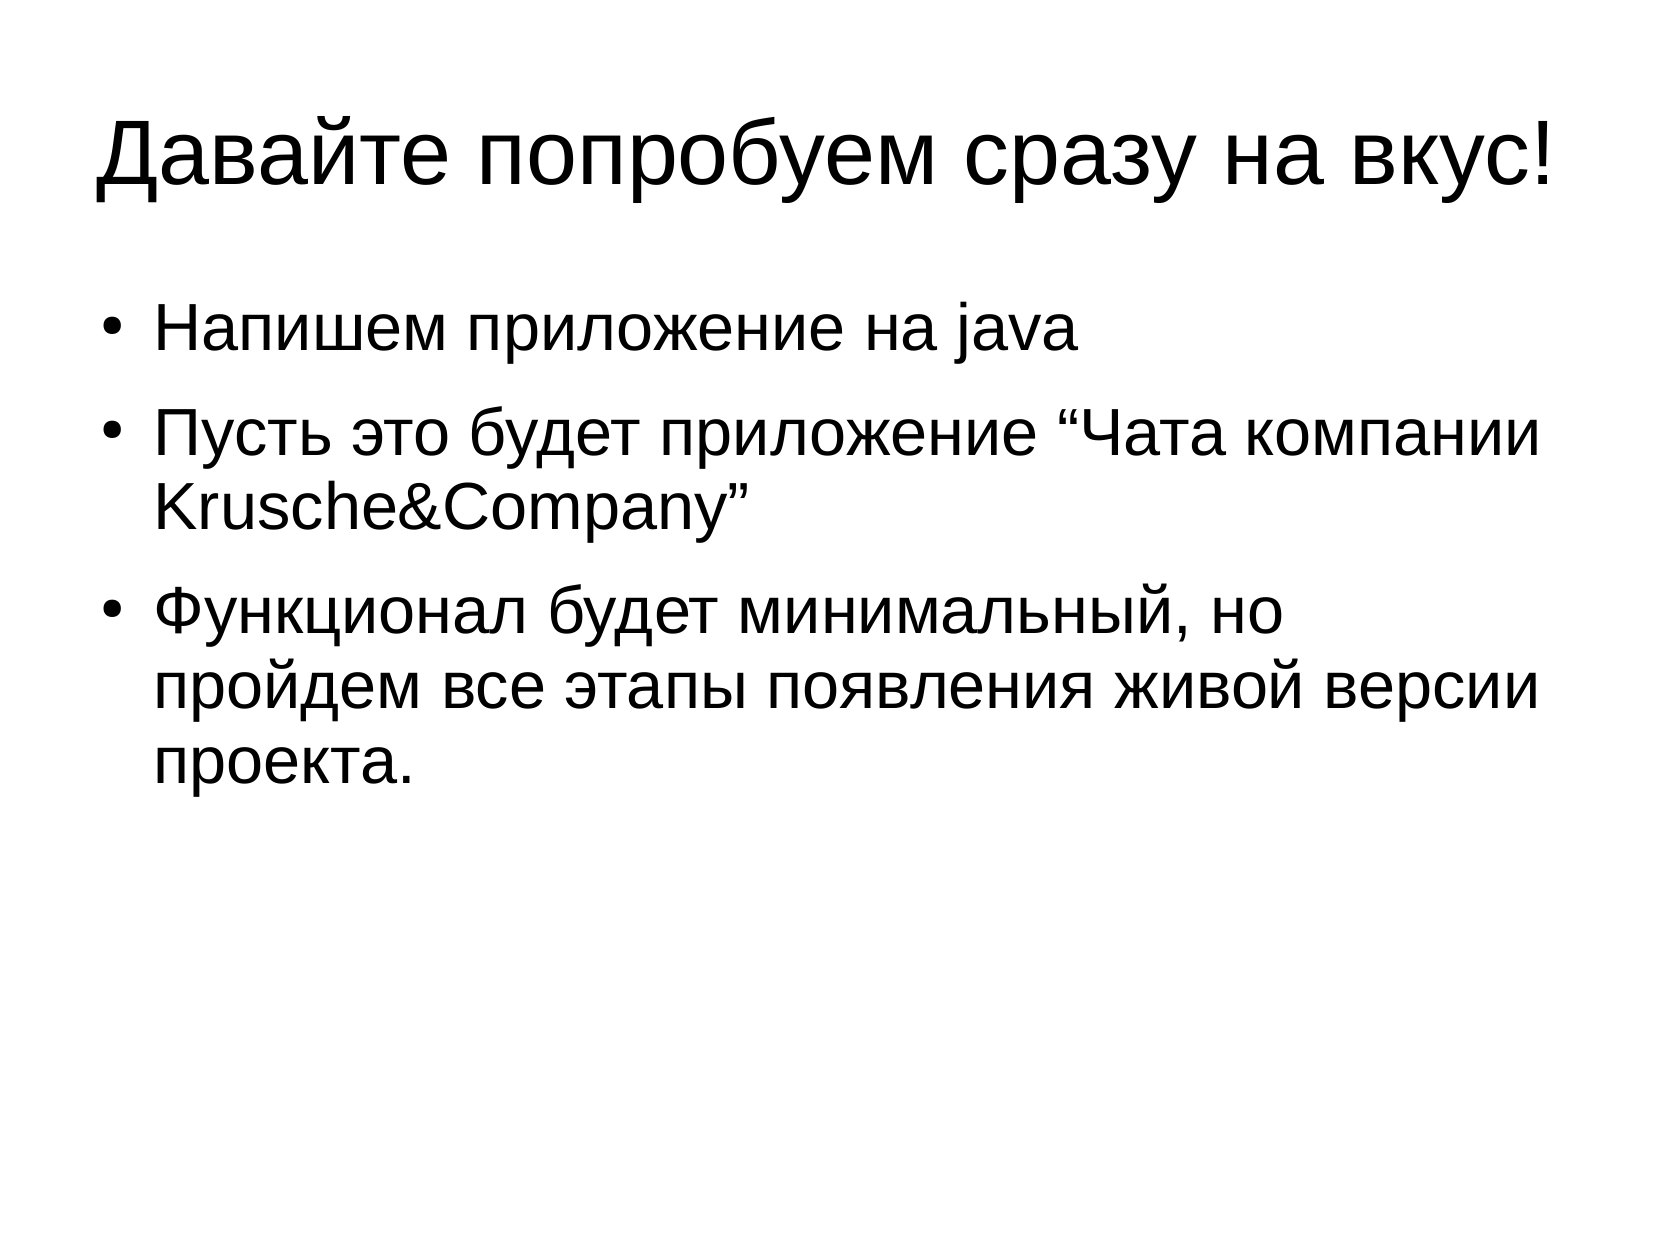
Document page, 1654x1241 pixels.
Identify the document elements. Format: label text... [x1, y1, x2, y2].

list Напишем приложение на java Пусть это будет приложение “Чата компании Krusche&Company” Функционал будет минимальный, но пройдем все этапы появления живой версии проекта. [82, 290, 1571, 1010]
title Давайте попробуем сразу на вкус! [82, 49, 1571, 257]
